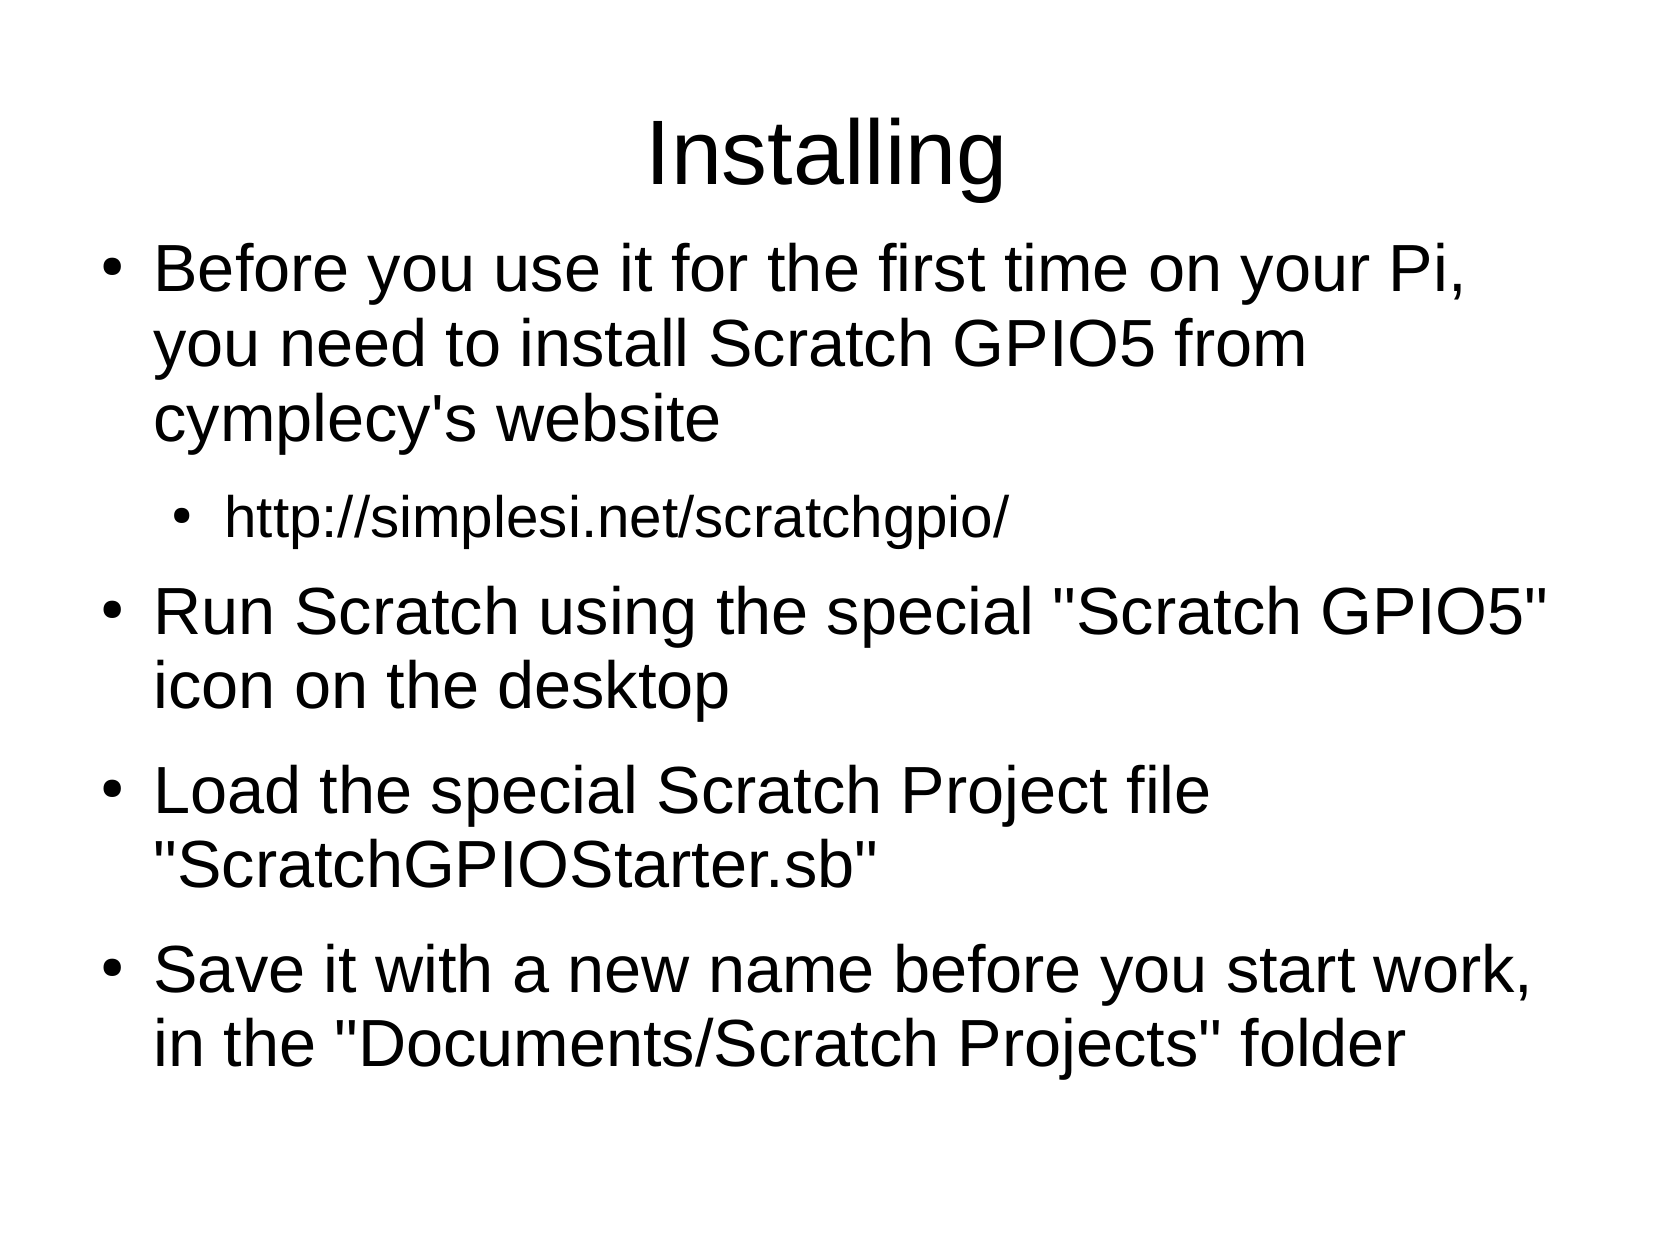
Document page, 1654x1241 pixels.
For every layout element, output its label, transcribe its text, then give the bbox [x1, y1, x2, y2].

title Installing [82, 49, 1571, 231]
list Before you use it for the first time on your Pi, you need to install Scratch GPIO5 from cymplecy's website http://simplesi.net/scratchgpio/ Run Scratch using the special "Scratch GPIO5" icon on the desktop Load the special Scratch Project file "ScratchGPIOStarter.sb" Save it with a new name before you start work, in the "Documents/Scratch Projects" folder [82, 231, 1571, 1096]
